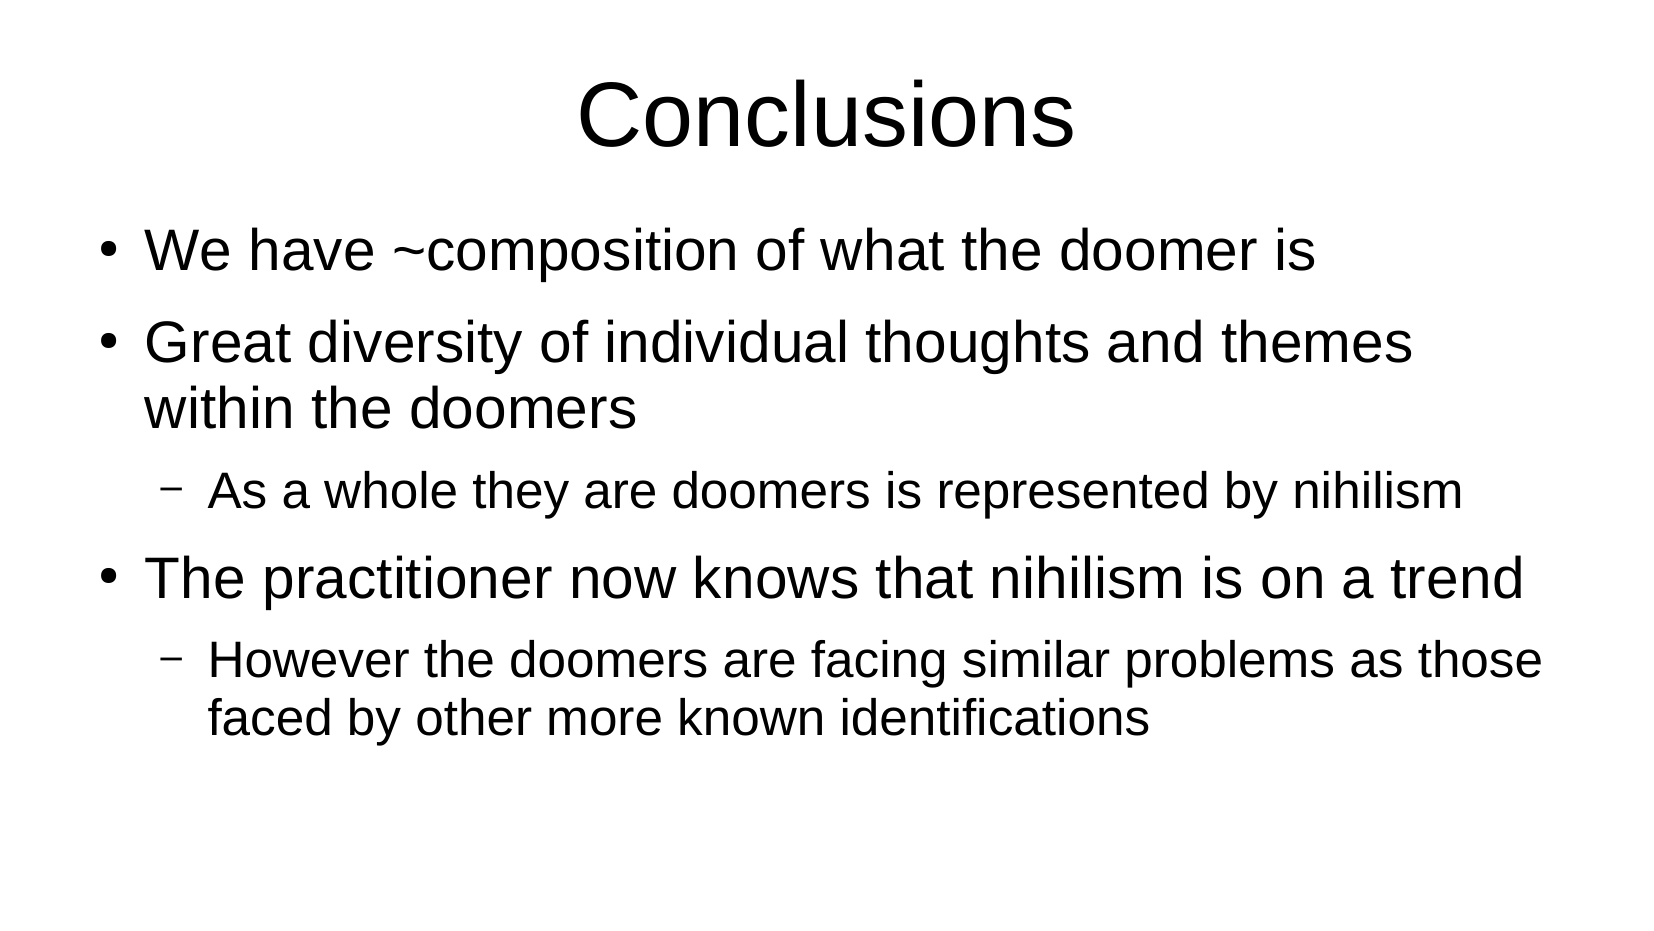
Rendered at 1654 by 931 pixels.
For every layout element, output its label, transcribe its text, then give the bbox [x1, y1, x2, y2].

title Conclusions [82, 37, 1571, 193]
list We have ~composition of what the doomer is Great diversity of individual thoughts and themes within the doomers As a whole they are doomers is represented by nihilism The practitioner now knows that nihilism is on a trend However the doomers are facing similar problems as those faced by other more known identifications [82, 217, 1571, 758]
